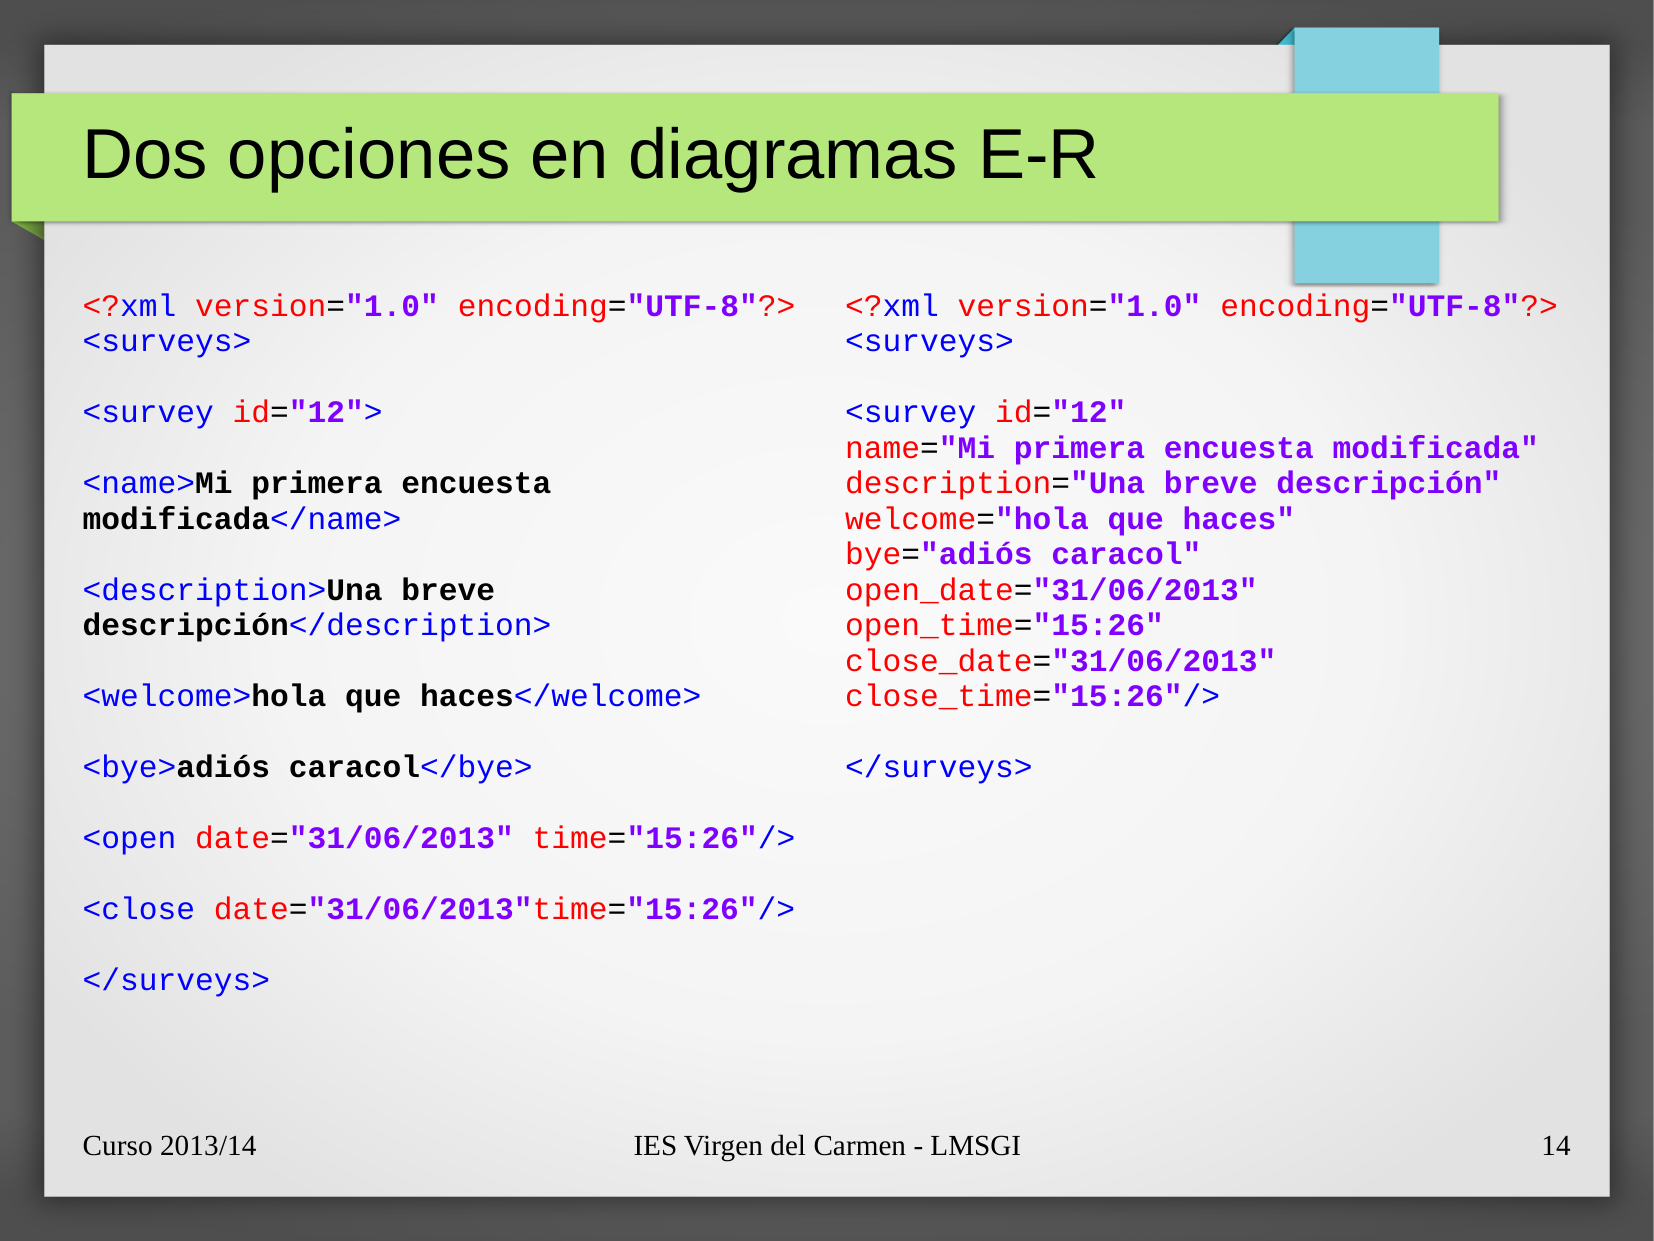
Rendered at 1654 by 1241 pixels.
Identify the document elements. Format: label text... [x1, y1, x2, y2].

title Dos opciones en diagramas E-R [82, 94, 1264, 213]
list <?xml version="1.0" encoding="UTF-8"?> <surveys> <survey id="12"> <name>Mi primera encuesta modificada</name> <description>Una breve descripción</description> <welcome>hola que haces</welcome> <bye>adiós caracol</bye> <open date="31/06/2013" time="15:26"/> <close date="31/06/2013"time="15:26"/> </surveys> [82, 290, 809, 1109]
picture [0, 0, 1654, 1241]
list <?xml version="1.0" encoding="UTF-8"?> <surveys> <survey id="12" name="Mi primera encuesta modificada" description="Una breve descripción" welcome="hola que haces" bye="adiós caracol" open_date="31/06/2013" open_time="15:26" close_date="31/06/2013" close_time="15:26"/> </surveys> [845, 290, 1572, 1109]
